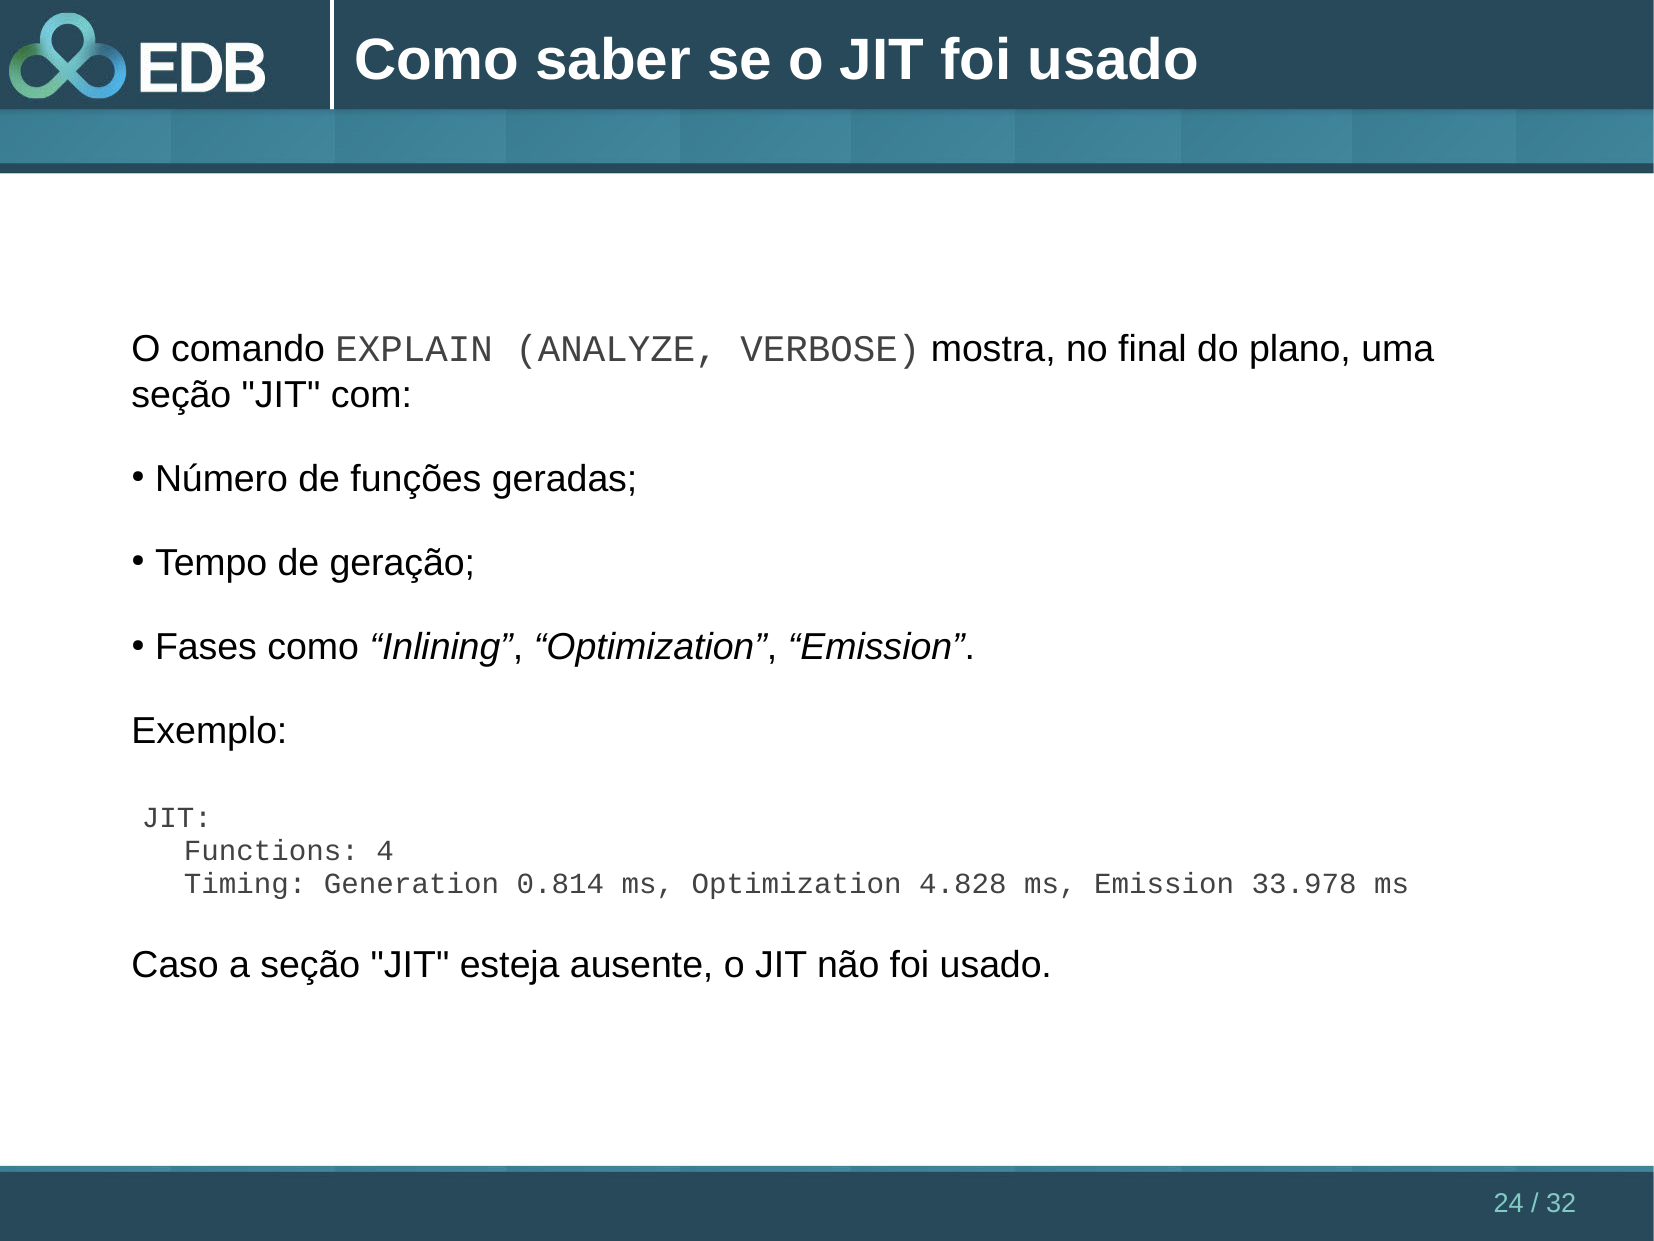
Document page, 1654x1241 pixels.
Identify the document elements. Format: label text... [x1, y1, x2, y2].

picture [0, 0, 1654, 1241]
title Como saber se o JIT foi usado [354, 26, 1595, 92]
text_box O comando EXPLAIN (ANALYZE, VERBOSE) mostra, no final do plano, uma seção "JIT" com: Número de funções geradas; Tempo de geração; Fases como “Inlining”, “Optimization”, “Emission”. Exemplo: JIT: Functions: 4 Timing: Generation 0.814 ms, Optimization 4.828 ms, Emission 33.978 ms Caso a seção "JIT" esteja ausente, o JIT não foi usado. [116, 320, 1540, 994]
